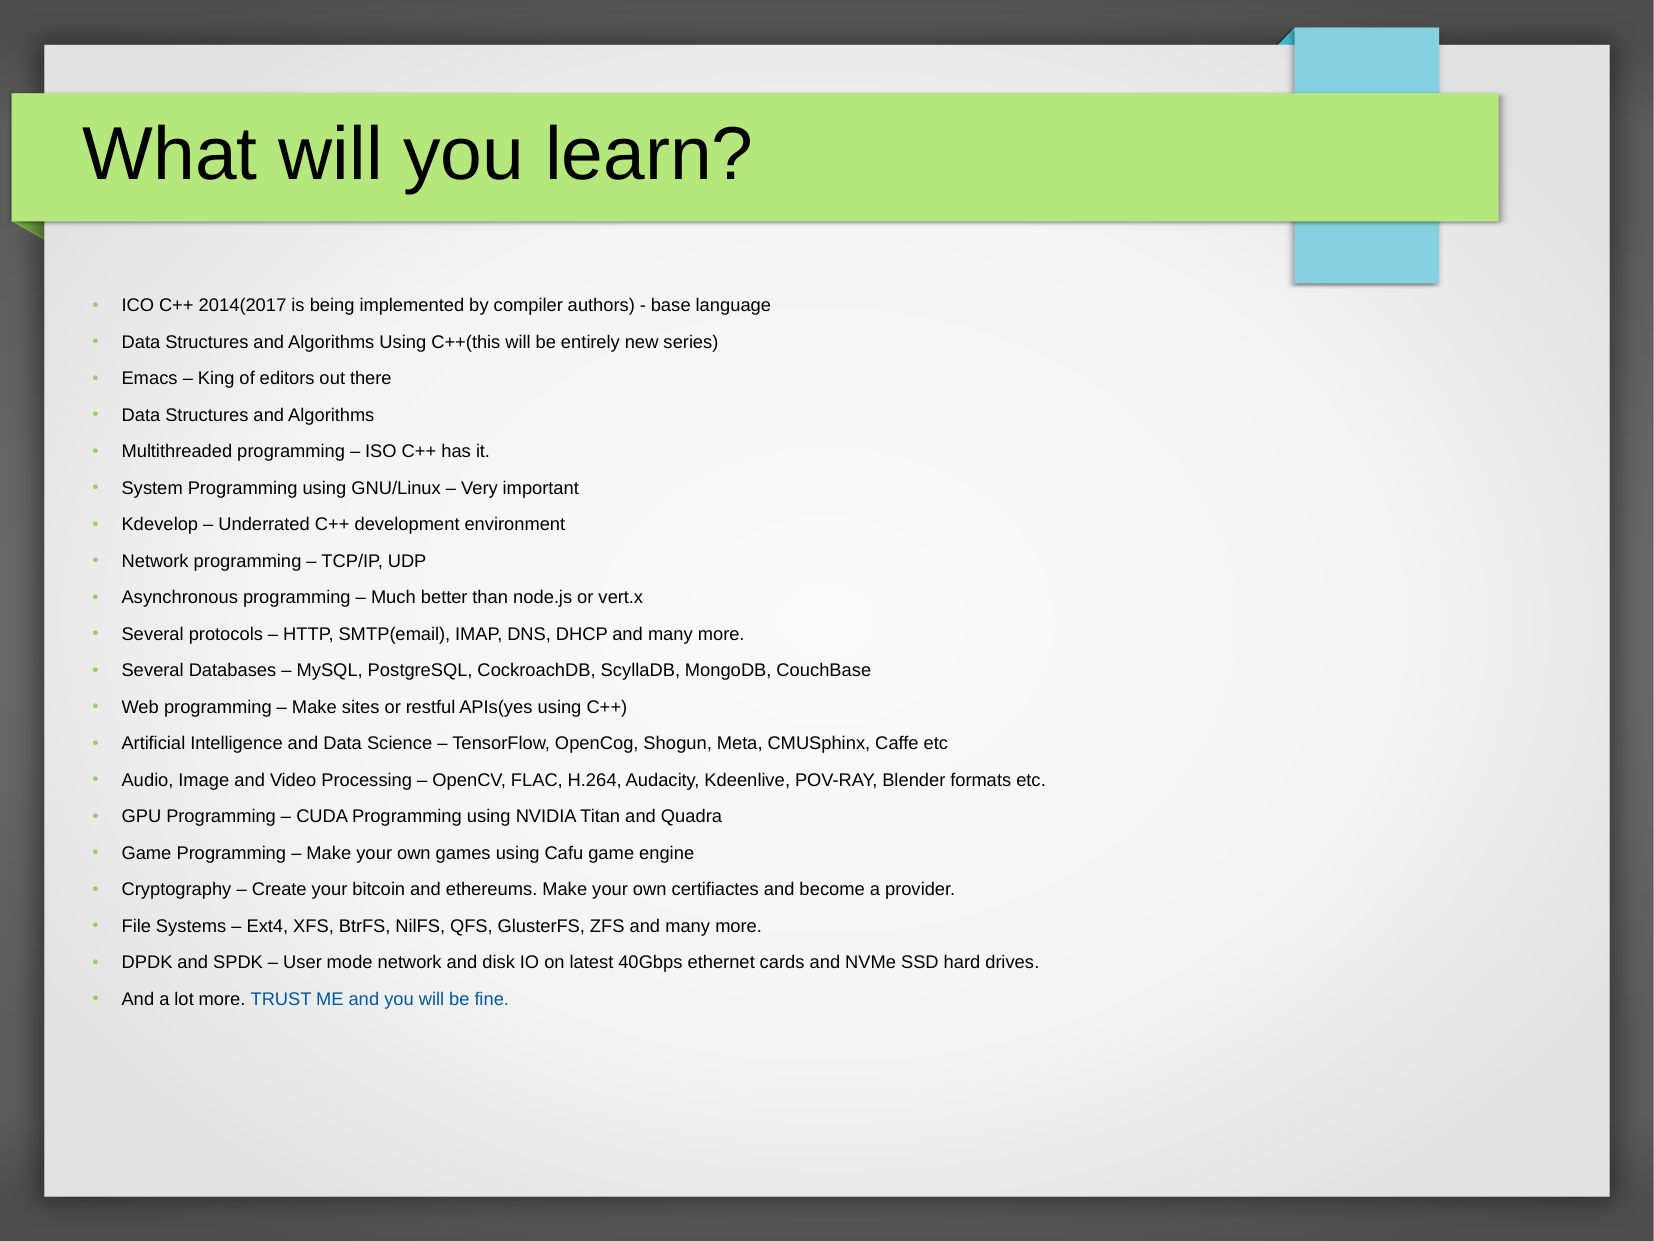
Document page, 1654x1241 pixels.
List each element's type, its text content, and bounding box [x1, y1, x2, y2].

list ICO C++ 2014(2017 is being implemented by compiler authors) - base language Data Structures and Algorithms Using C++(this will be entirely new series) Emacs – King of editors out there Data Structures and Algorithms Multithreaded programming – ISO C++ has it. System Programming using GNU/Linux – Very important Kdevelop – Underrated C++ development environment Network programming – TCP/IP, UDP Asynchronous programming – Much better than node.js or vert.x Several protocols – HTTP, SMTP(email), IMAP, DNS, DHCP and many more. Several Databases – MySQL, PostgreSQL, CockroachDB, ScyllaDB, MongoDB, CouchBase Web programming – Make sites or restful APIs(yes using C++) Artificial Intelligence and Data Science – TensorFlow, OpenCog, Shogun, Meta, CMUSphinx, Caffe etc Audio, Image and Video Processing – OpenCV, FLAC, H.264, Audacity, Kdeenlive, POV-RAY, Blender formats etc. GPU Programming – CUDA Programming using NVIDIA Titan and Quadra Game Programming – Make your own games using Cafu game engine Cryptography – Create your bitcoin and ethereums. Make your own certifiactes and become a provider. File Systems – Ext4, XFS, BtrFS, NilFS, QFS, GlusterFS, ZFS and many more. DPDK and SPDK – User mode network and disk IO on latest 40Gbps ethernet cards and NVMe SSD hard drives. And a lot more. TRUST ME and you will be fine. [82, 295, 1571, 1015]
title What will you learn? [82, 94, 1264, 213]
picture [0, 0, 1654, 1241]
